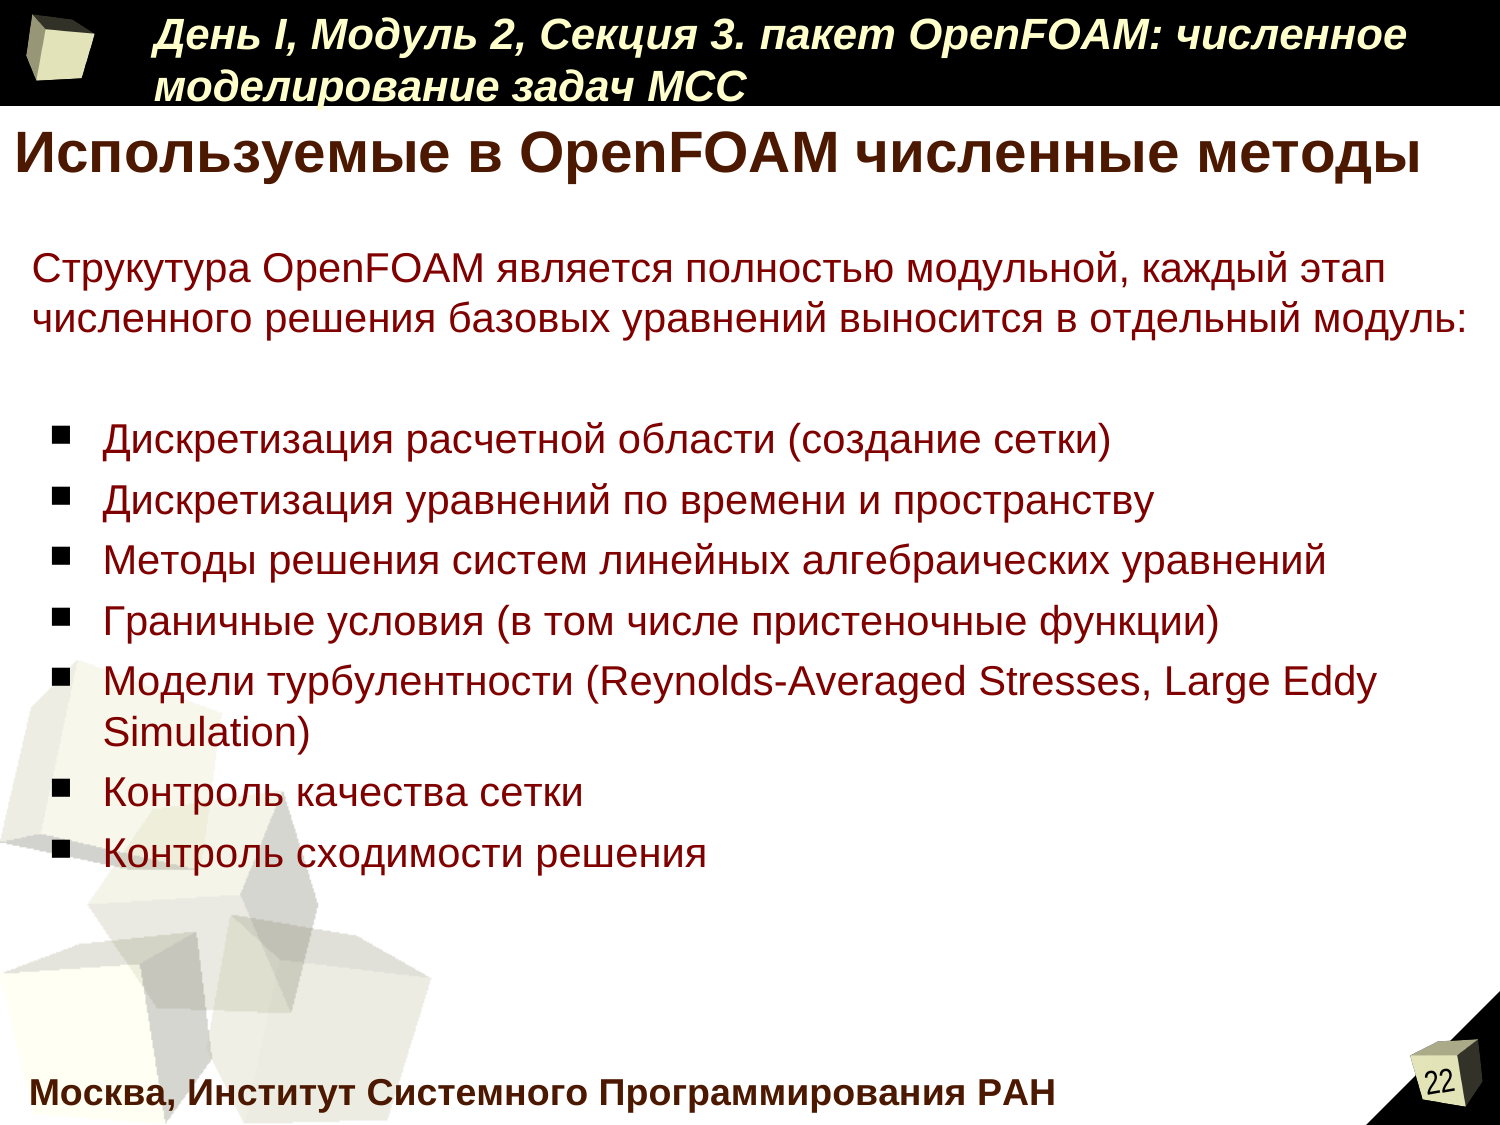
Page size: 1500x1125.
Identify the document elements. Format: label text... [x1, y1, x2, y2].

picture [423, 1088, 433, 1102]
picture [0, 659, 433, 1125]
text_box Используемые в OpenFOAM численные методы [0, 106, 1500, 192]
text_box Струкутура OpenFOAM является полностью модульной, каждый этап численного решения базовых уравнений выносится в отдельный модуль: Дискретизация расчетной области (создание сетки) Дискретизация уравнений по времени и пространству Методы решения систем линейных алгебраических уравнений Граничные условия (в том числе пристеночные функции) Модели турбулентности (Reynolds-Averaged Stresses, Large Eddy Simulation) Контроль качества сетки Контроль сходимости решения [31, 241, 1477, 877]
